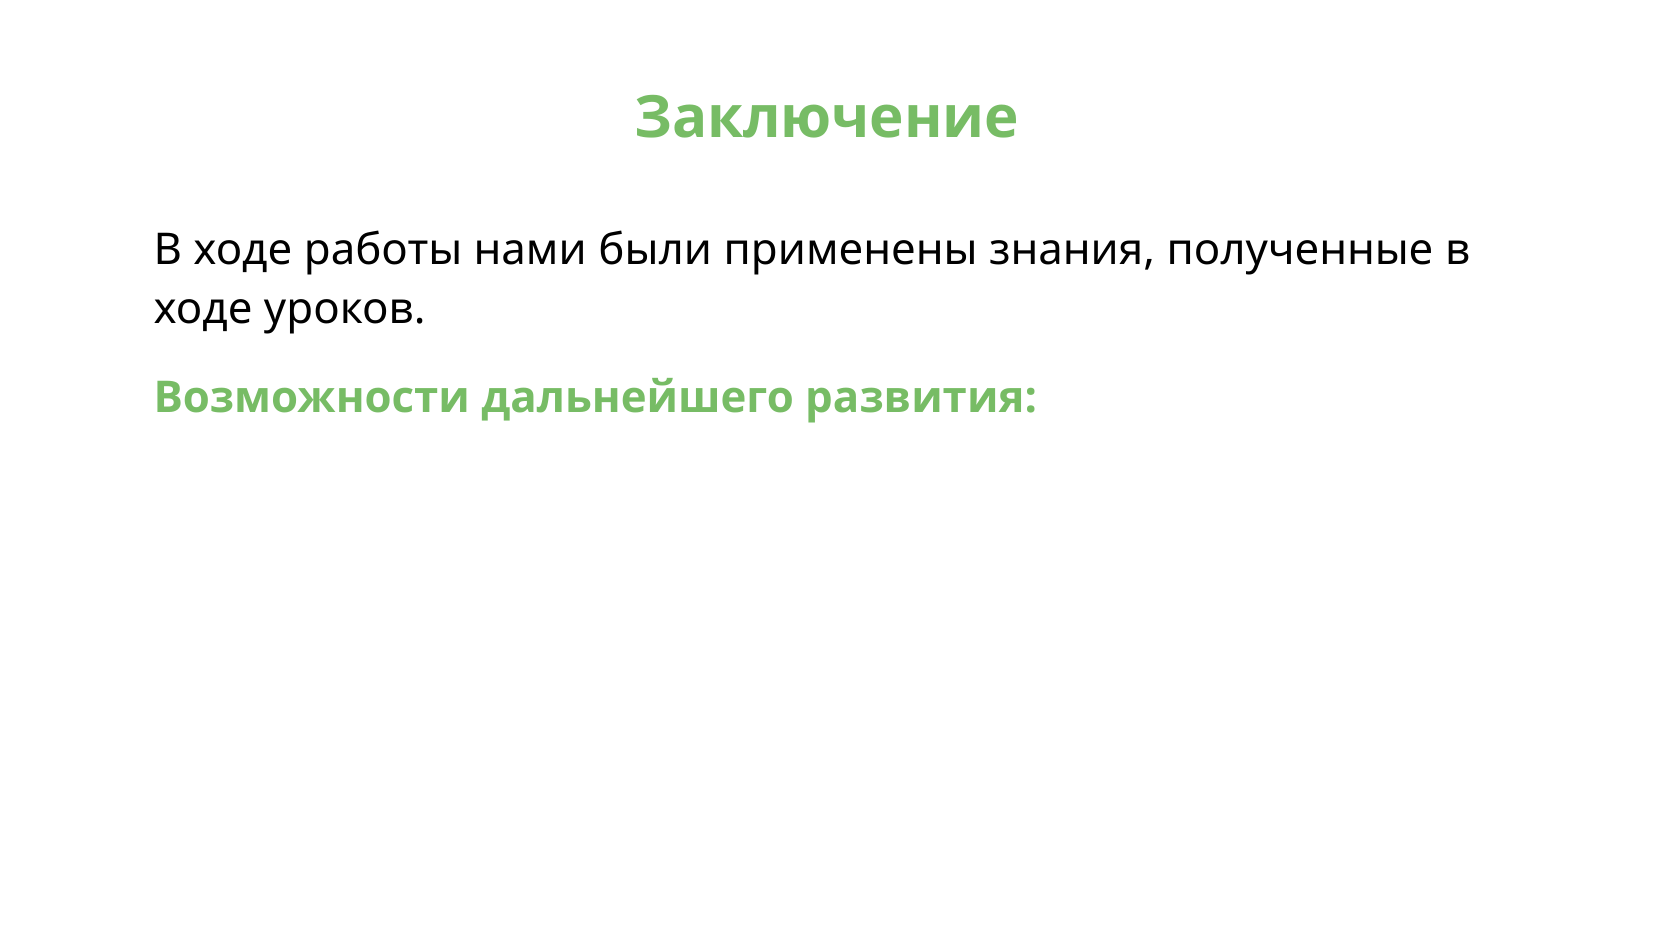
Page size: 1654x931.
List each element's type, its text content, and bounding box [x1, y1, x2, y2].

title Заключение [82, 37, 1571, 193]
list В ходе работы нами были применены знания, полученные в ходе уроков. Возможности дальнейшего развития: [82, 217, 1571, 758]
